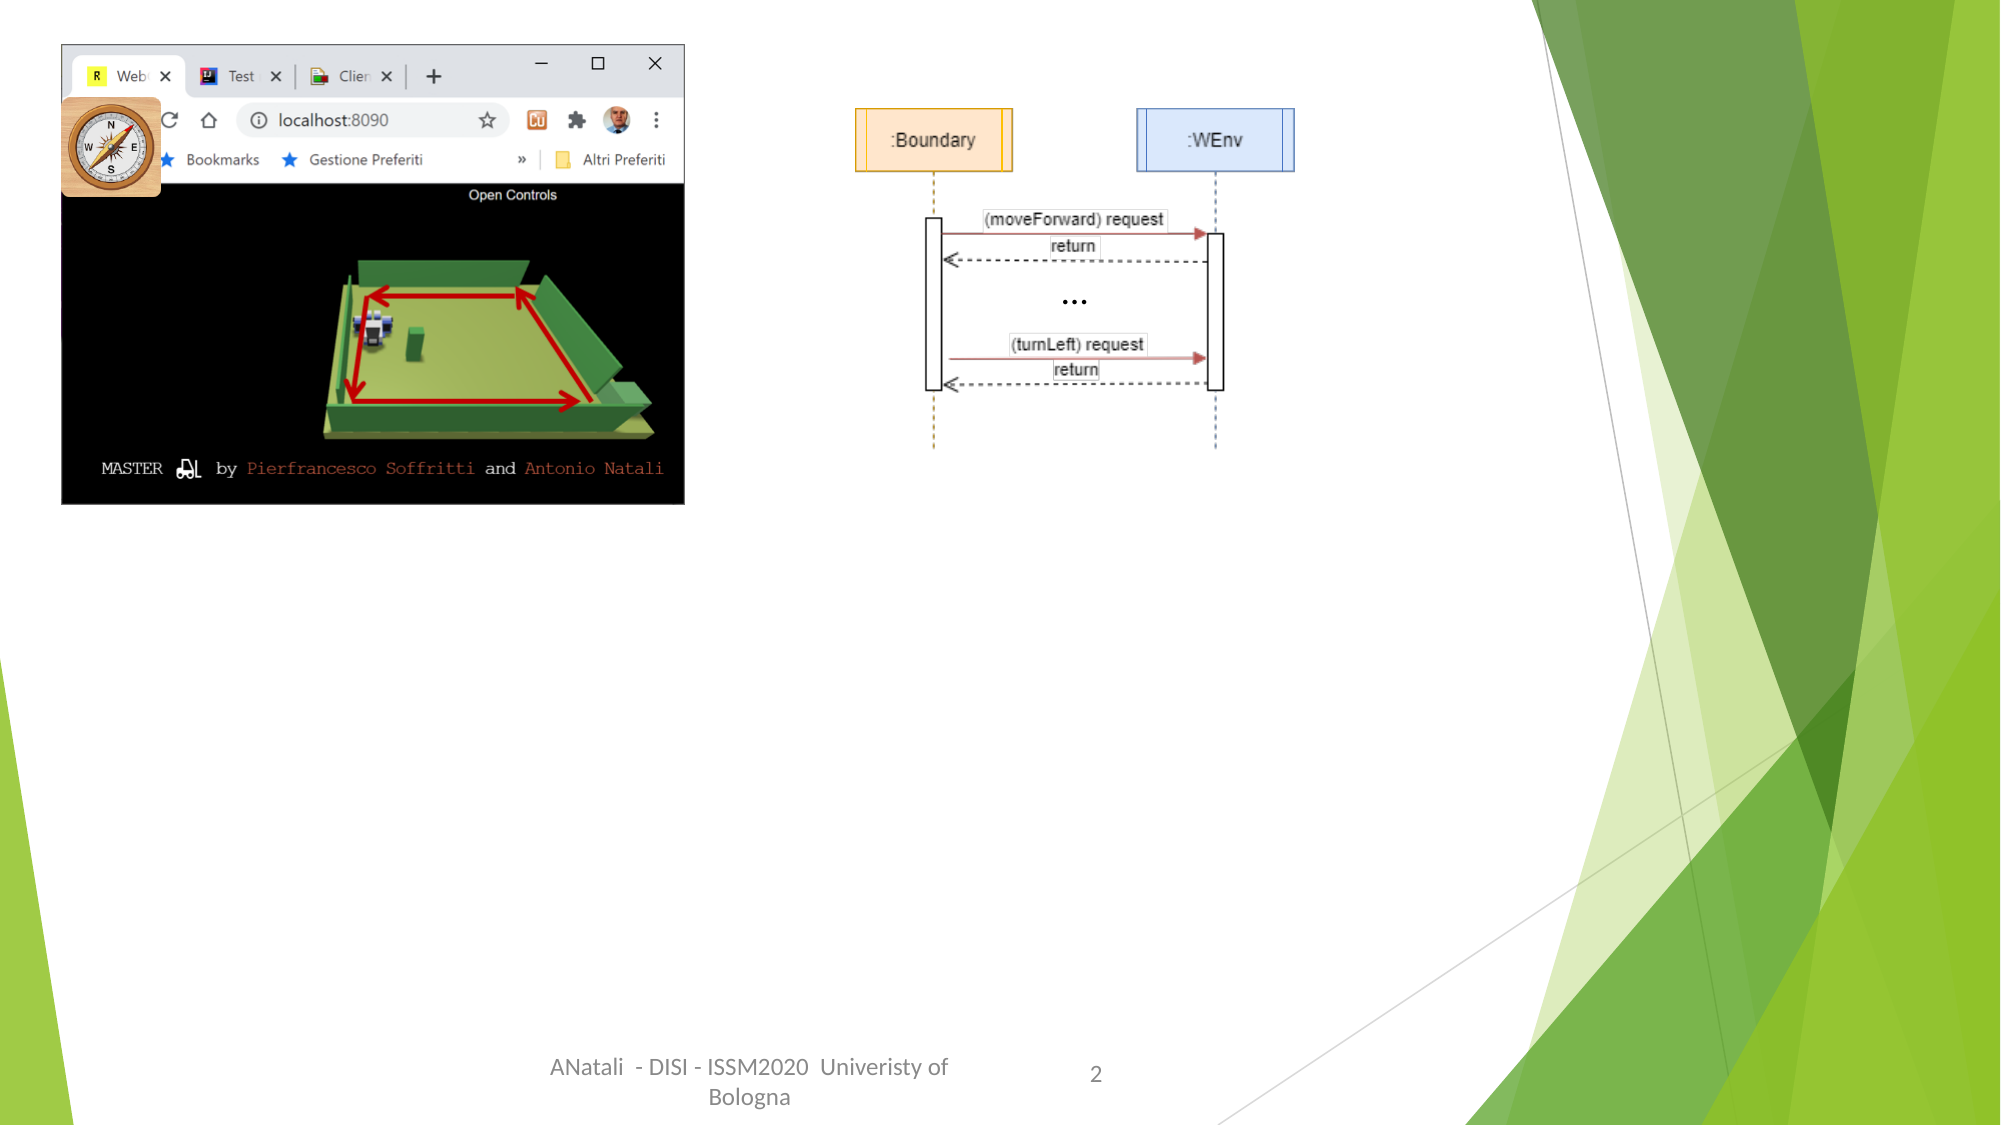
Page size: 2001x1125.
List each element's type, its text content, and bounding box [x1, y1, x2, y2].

text_box 1 [1074, 1042, 1426, 1103]
text_box ANatali - DISI - ISSM2020 Univeristy of Bologna [512, 1042, 988, 1103]
text_box … [1046, 259, 1104, 321]
picture [61, 44, 685, 505]
picture [855, 108, 1295, 454]
